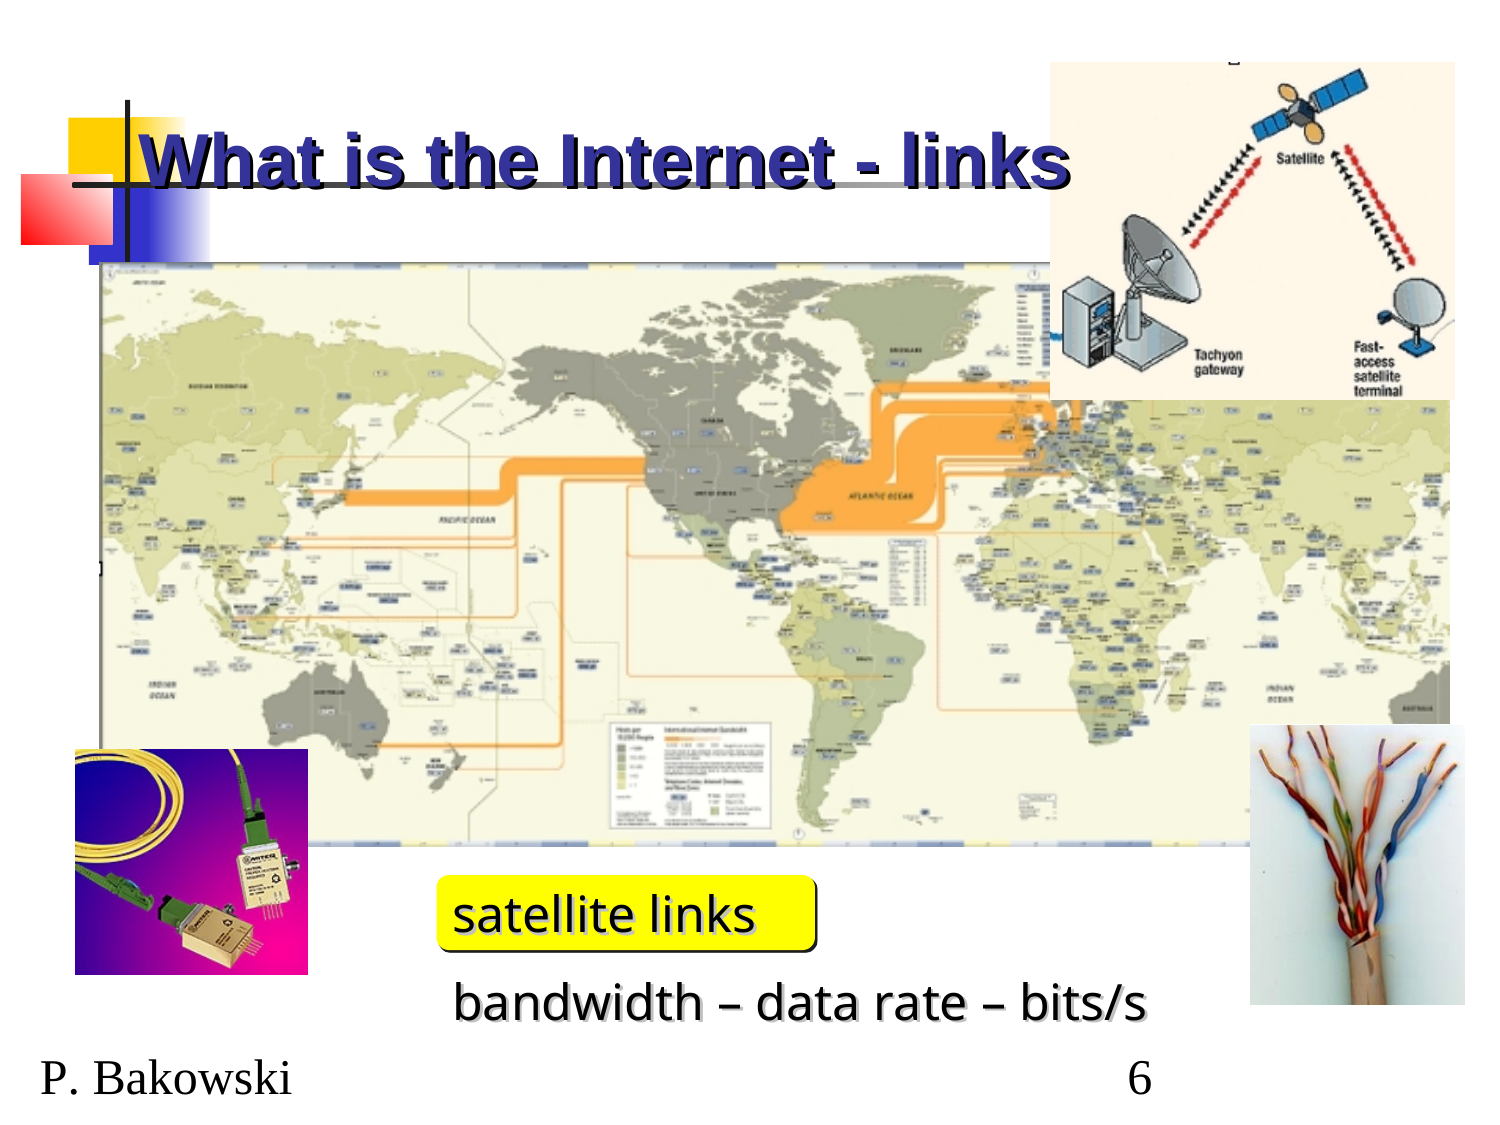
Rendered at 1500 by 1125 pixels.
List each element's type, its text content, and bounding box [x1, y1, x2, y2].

text_box bandwidth – data rate – bits/s [437, 962, 1371, 1038]
title What is the Internet - links [123, 103, 1425, 291]
picture [75, 62, 1465, 1005]
text_box satellite links [437, 874, 1201, 951]
